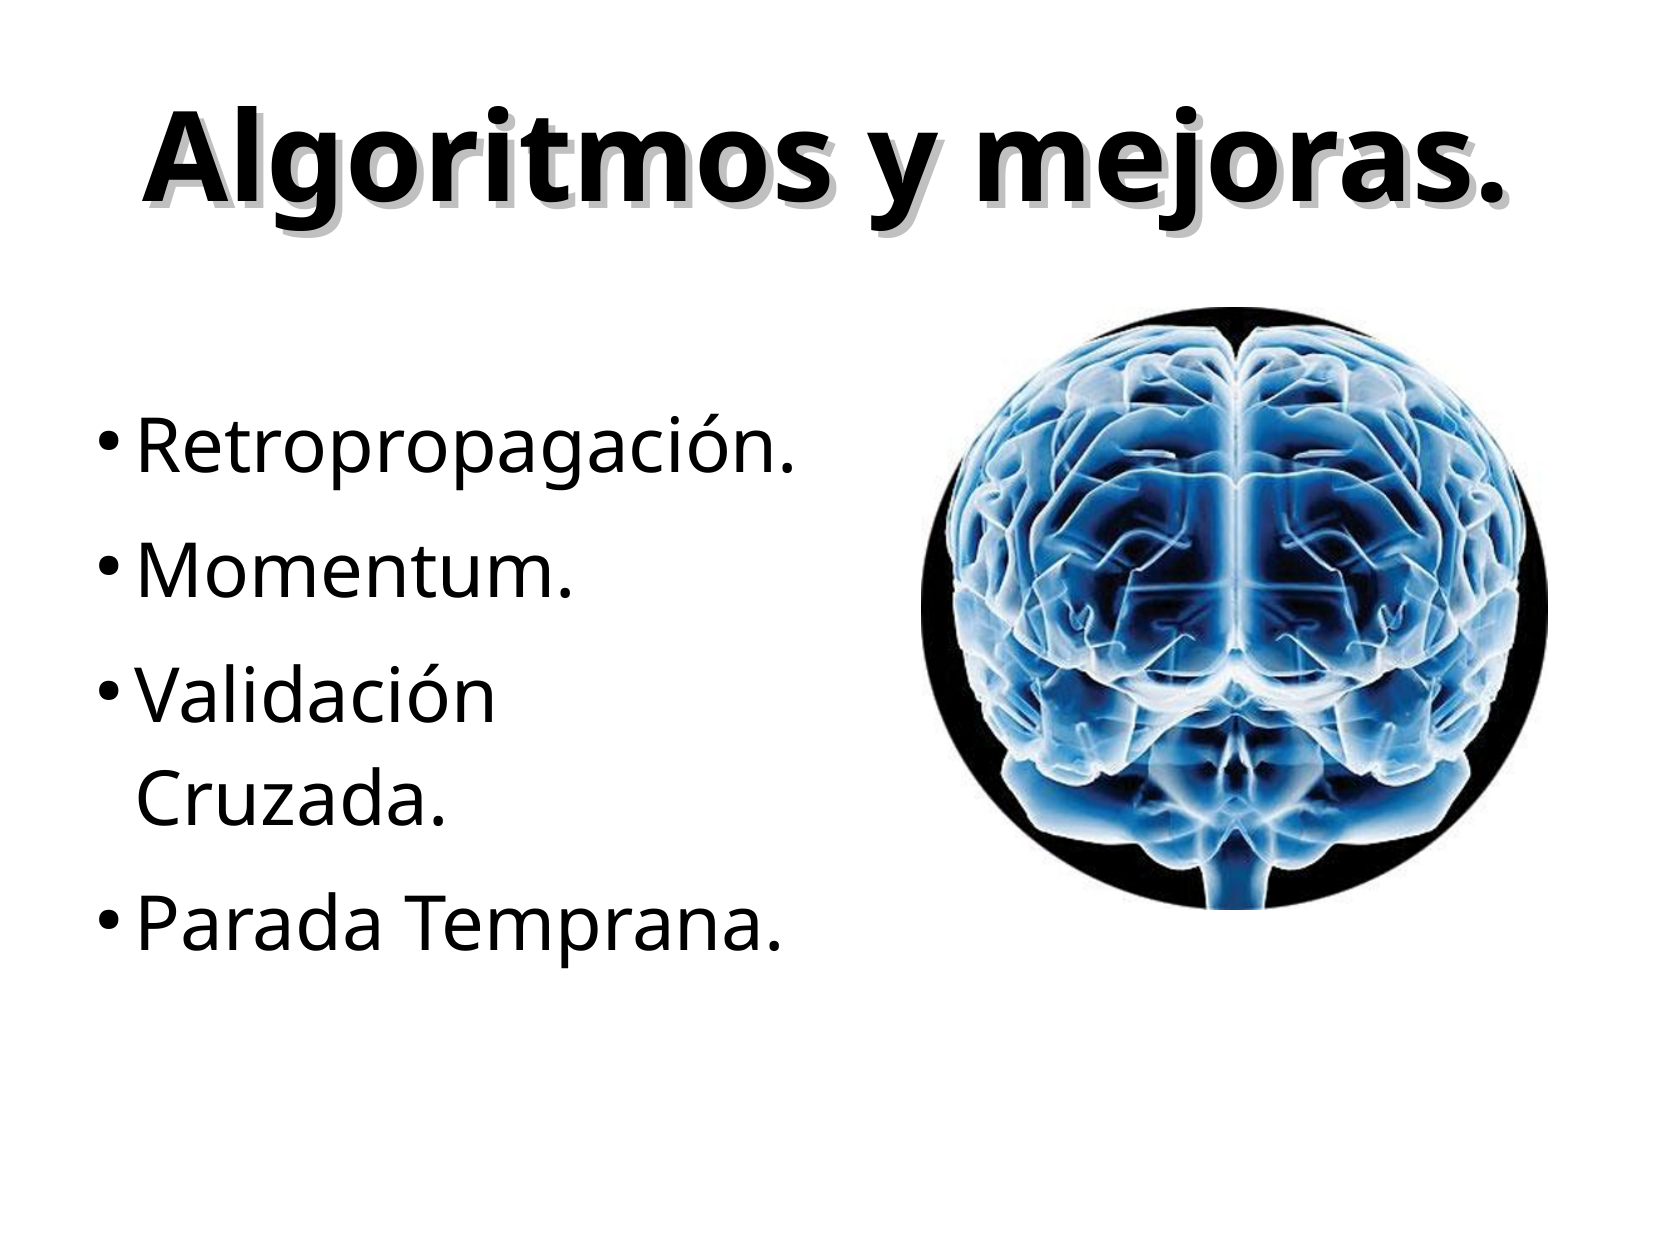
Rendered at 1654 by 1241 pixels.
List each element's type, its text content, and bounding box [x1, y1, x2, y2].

list Retropropagación. Momentum. Validación Cruzada. Parada Temprana. [82, 390, 809, 1111]
picture [921, 307, 1548, 910]
title Algoritmos y mejoras. [82, 49, 1571, 257]
